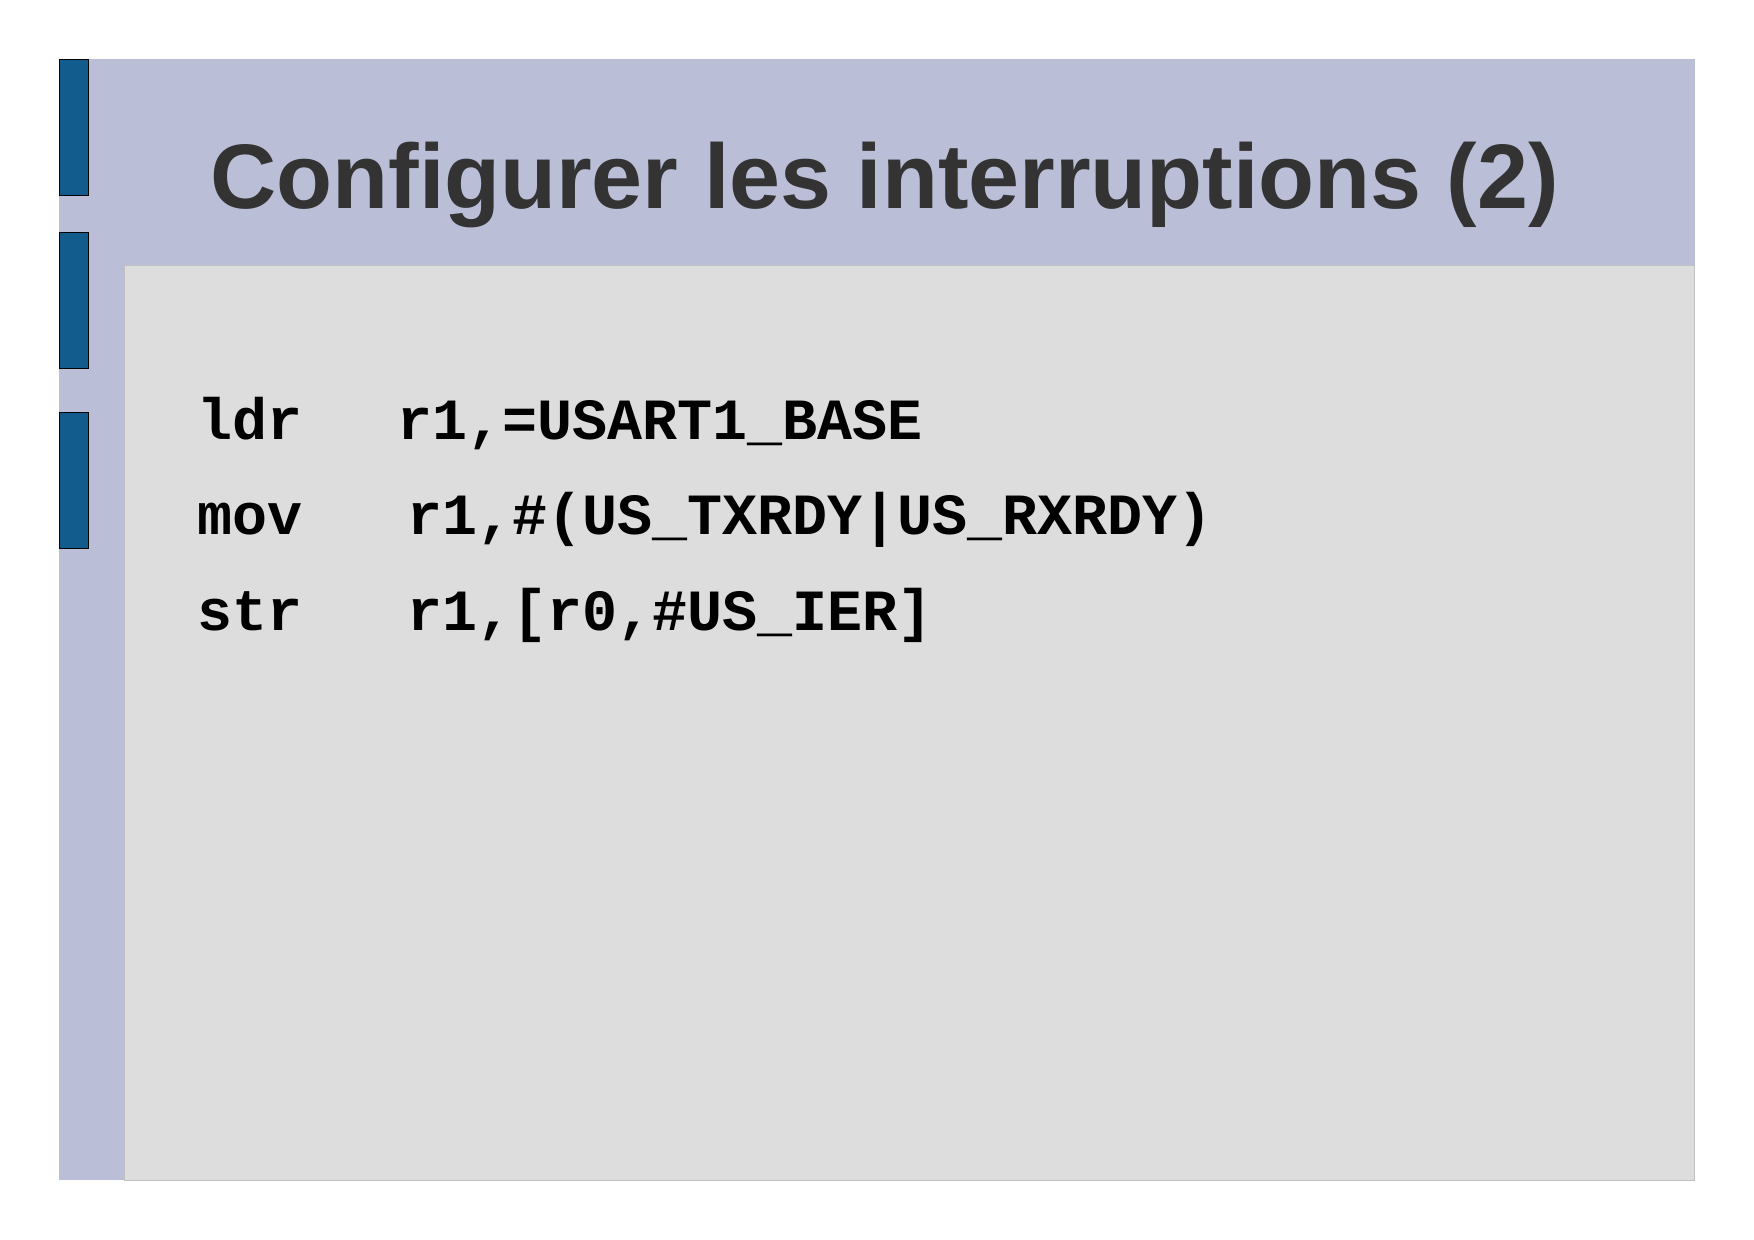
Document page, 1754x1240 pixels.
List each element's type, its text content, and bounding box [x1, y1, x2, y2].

list ldr r1,=USART1_BASE mov r1,#(US_TXRDY|US_RXRDY) str r1,[r0,#US_IER] [179, 295, 1577, 1093]
title Configurer les interruptions (2) [118, 88, 1654, 266]
